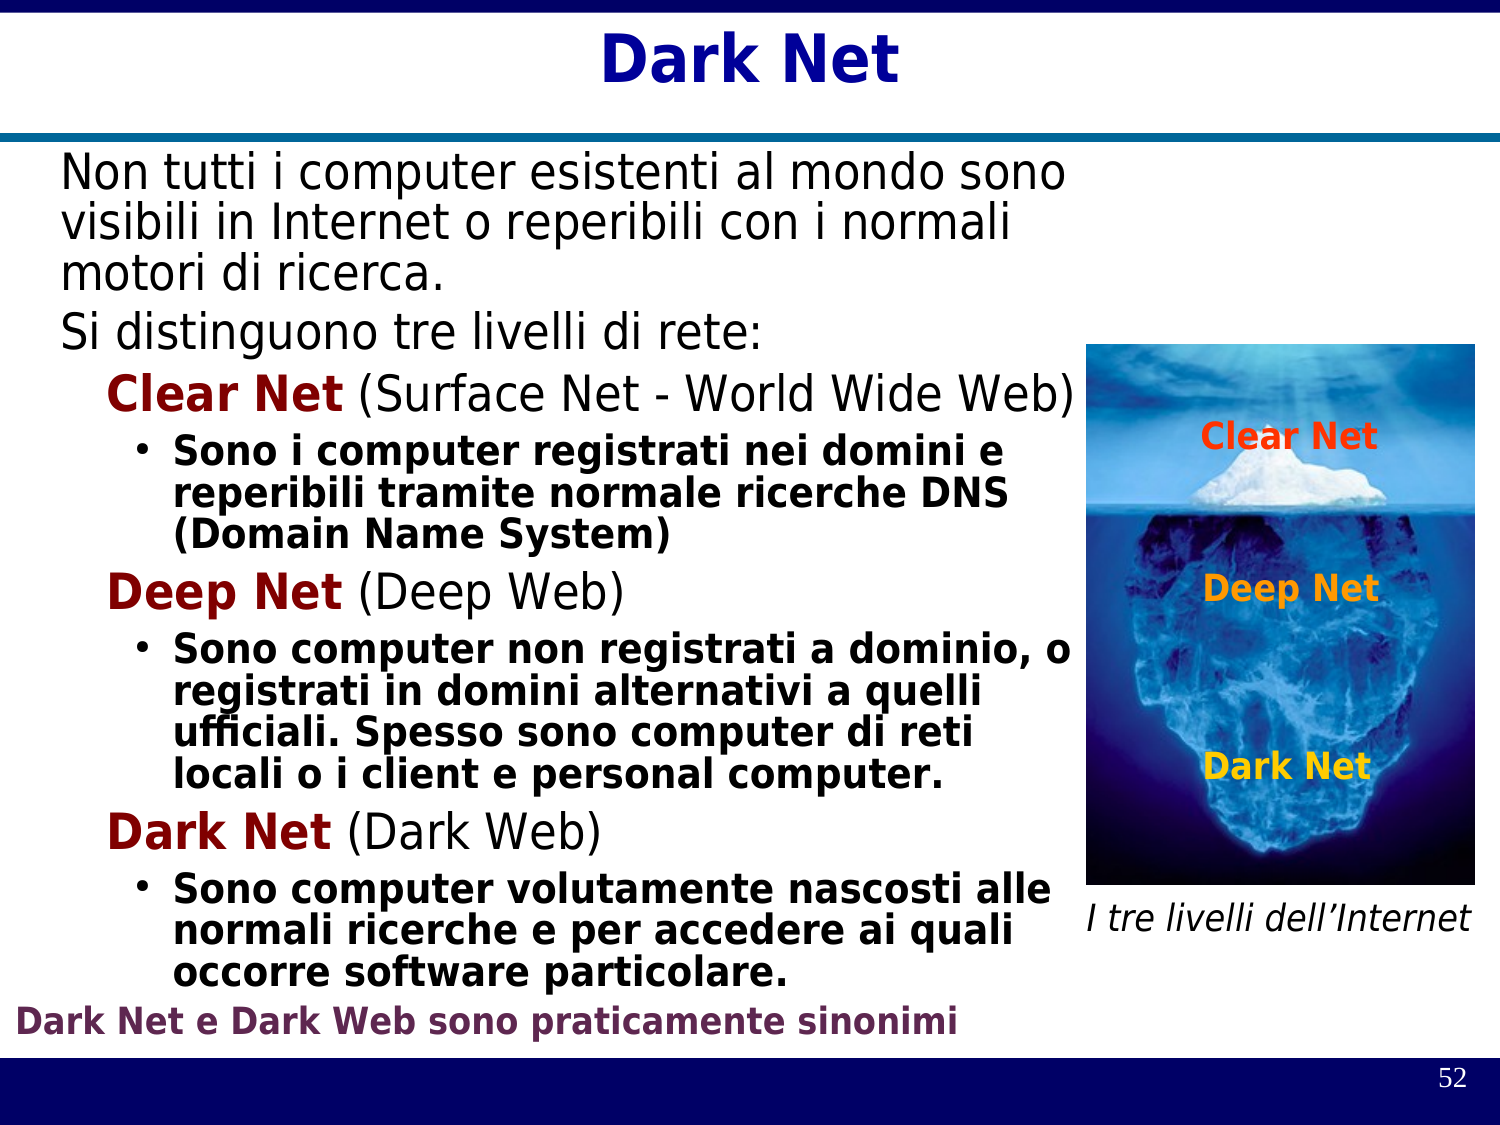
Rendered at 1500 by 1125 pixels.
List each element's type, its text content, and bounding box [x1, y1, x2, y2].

text_box Clear Net [1200, 420, 1379, 464]
picture [1086, 344, 1475, 886]
text_box Deep Net [1202, 571, 1381, 616]
title Dark Net [30, 0, 1471, 126]
text_box Dark Net [1202, 750, 1372, 794]
list Non tutti i computer esistenti al mondo sono visibili in Internet o reperibili con i normali motori di ricerca. Si distinguono tre livelli di rete: Clear Net (Surface Net - World Wide Web) Sono i computer registrati nei domini e reperibili tramite normale ricerche DNS (Domain Name System) Deep Net (Deep Web) Sono computer non registrati a dominio, o registrati in domini alternativi a quelli ufficiali. Spesso sono computer di reti locali o i client e personal computer. Dark Net (Dark Web) Sono computer volutamente nascosti alle normali ricerche e per accedere ai quali occorre software particolare. Dark Net e Dark Web sono praticamente sinonimi [0, 149, 1096, 1113]
text_box I tre livelli dell’Internet [1086, 901, 1472, 946]
